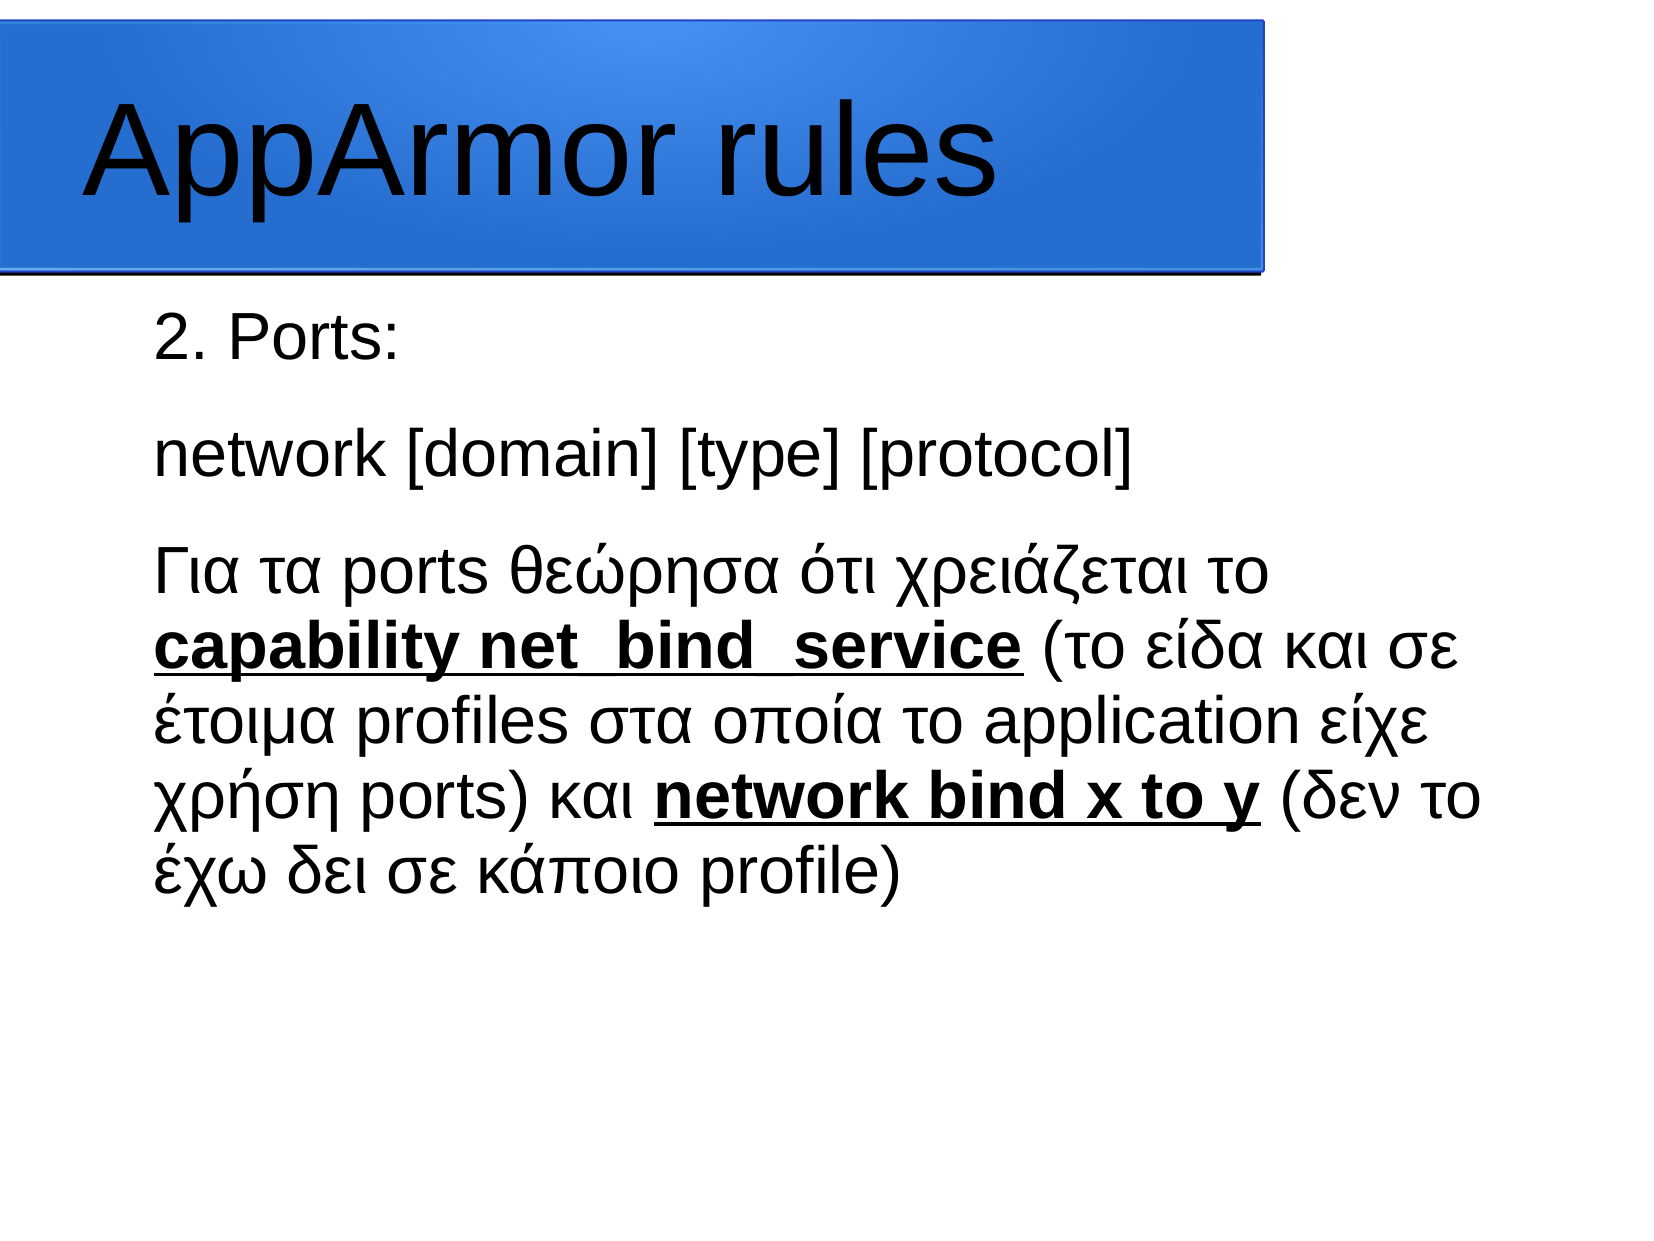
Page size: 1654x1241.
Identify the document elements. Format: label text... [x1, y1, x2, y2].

list 2. Ports: network [domain] [type] [protocol] Για τα ports θεώρησα ότι χρειάζεται το capability net_bind_service (το είδα και σε έτοιμα profiles στα οποία το application είχε χρήση ports) και network bind x to y (δεν το έχω δει σε κάποιο profile) [82, 299, 1571, 1019]
title AppArmor rules [82, 47, 1235, 252]
